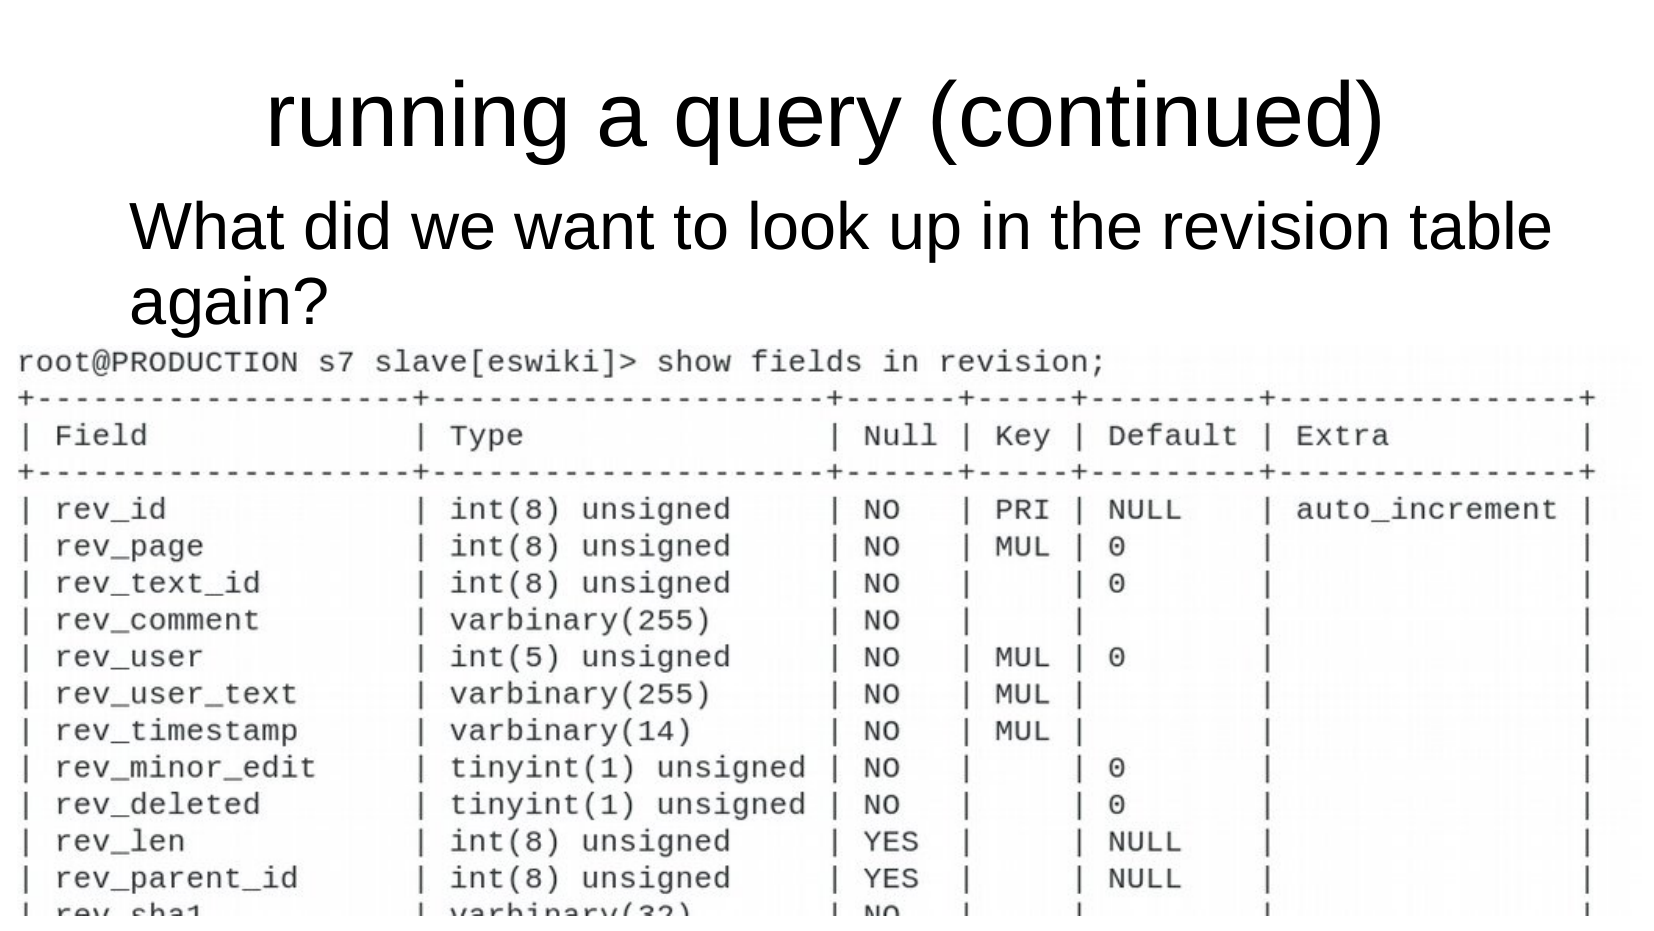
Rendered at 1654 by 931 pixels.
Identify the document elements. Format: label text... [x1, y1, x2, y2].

picture [17, 345, 1642, 916]
title running a query (continued) [82, 37, 1571, 188]
list What did we want to look up in the revision table again? [59, 188, 1607, 343]
